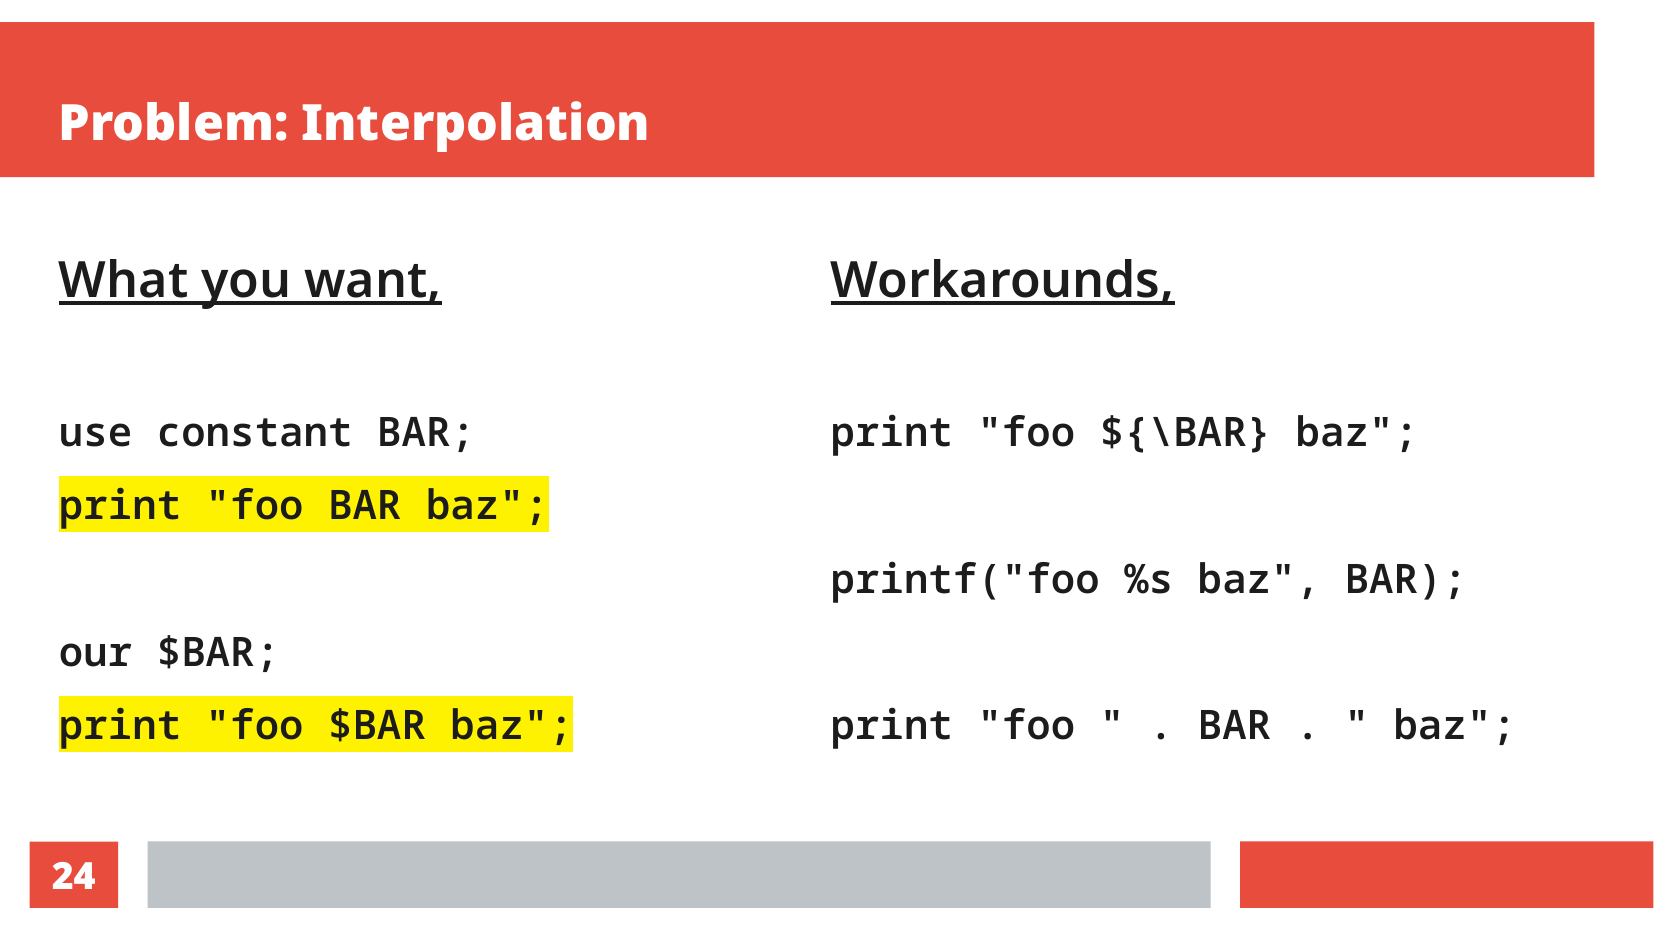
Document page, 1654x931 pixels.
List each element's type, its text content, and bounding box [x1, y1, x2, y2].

title Problem: Interpolation [59, 44, 1595, 156]
list What you want, use constant BAR; print "foo BAR baz"; our $BAR; print "foo $BAR baz"; [59, 243, 794, 820]
list Workarounds, print "foo ${\BAR} baz"; printf("foo %s baz", BAR); print "foo " . BAR . " baz"; [830, 243, 1566, 820]
